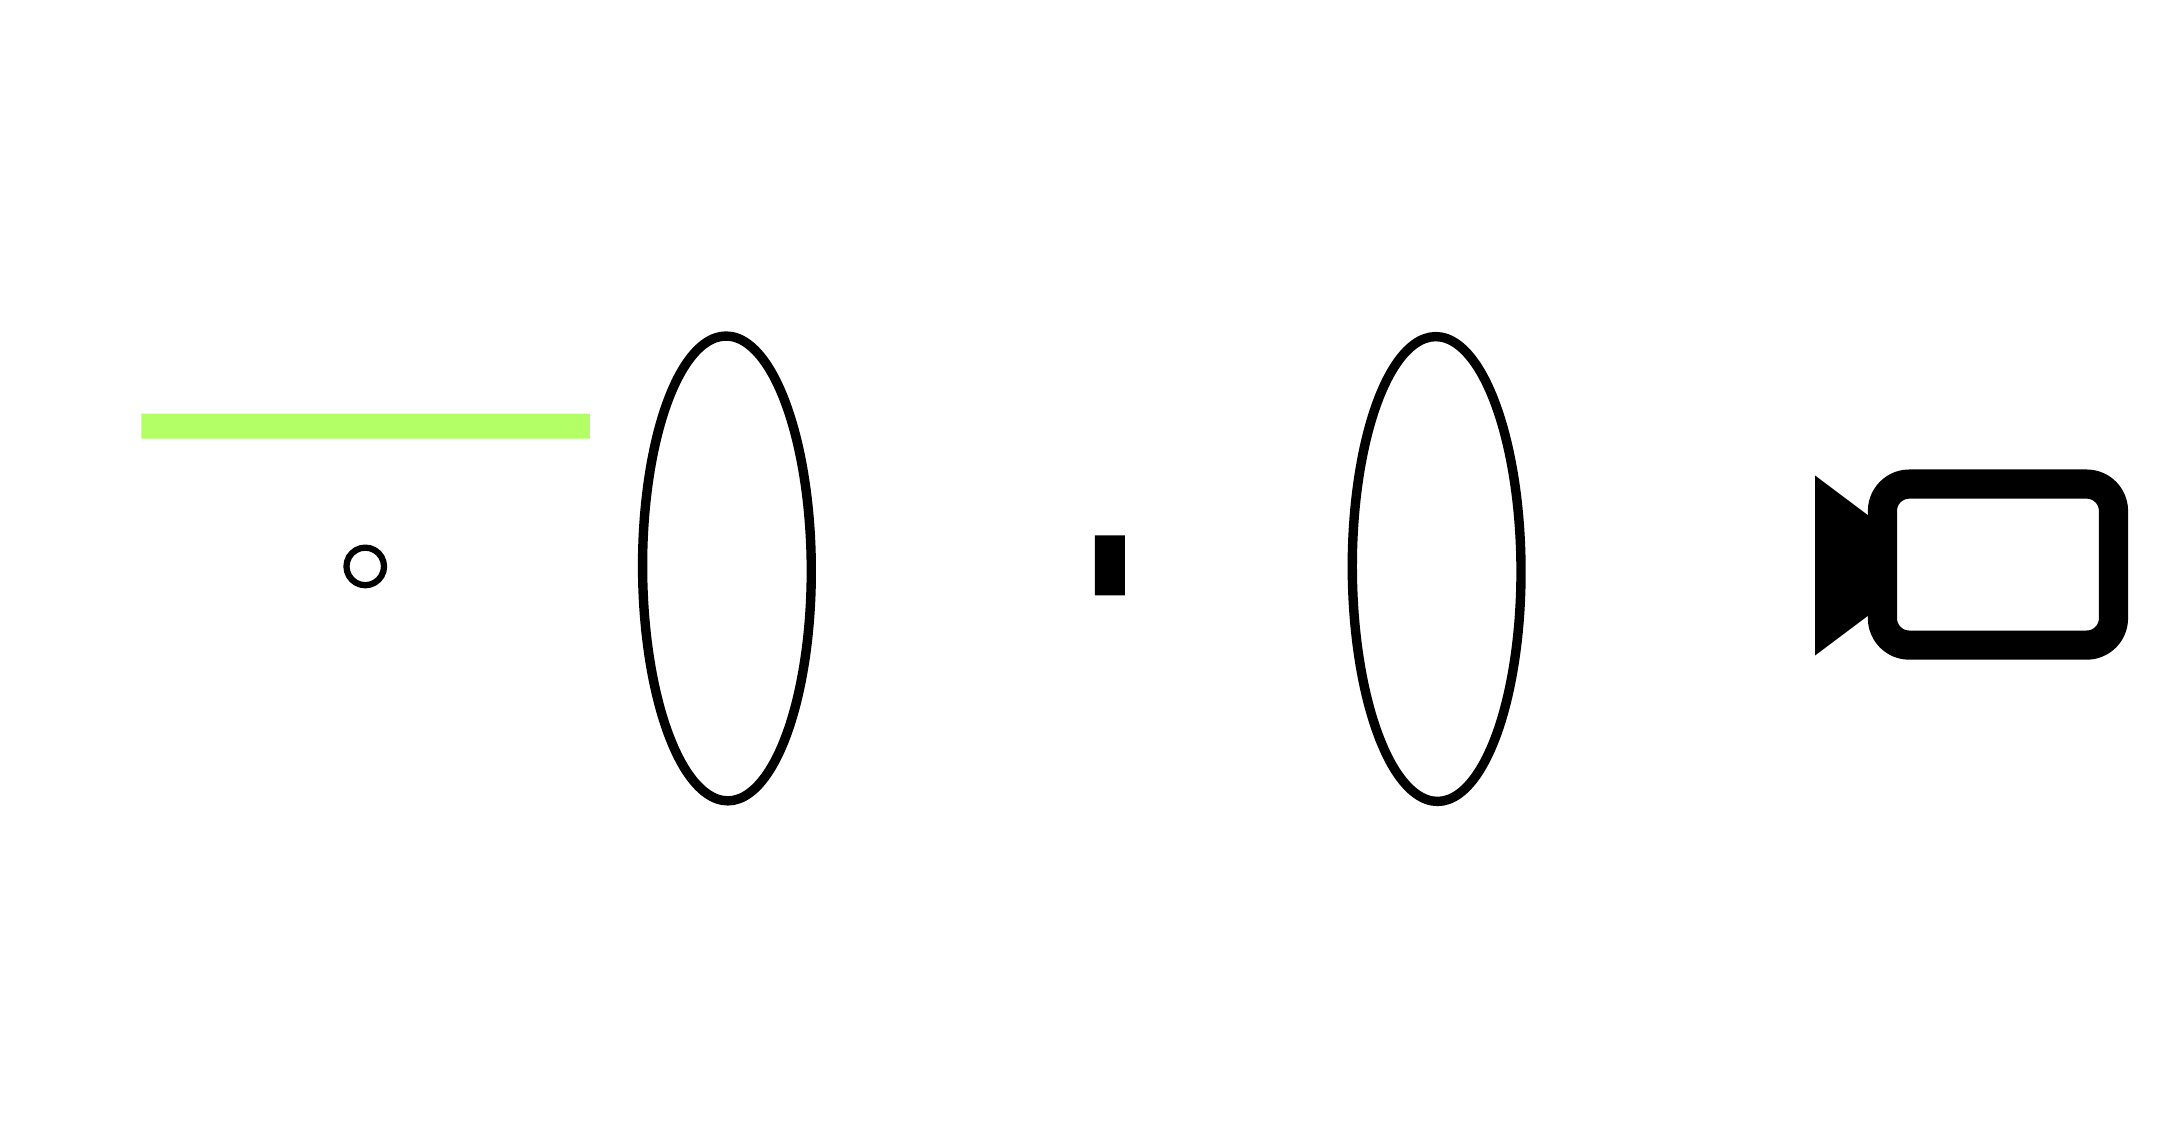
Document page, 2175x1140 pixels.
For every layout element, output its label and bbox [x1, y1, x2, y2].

text_box [1815, 475, 1876, 656]
text_box [1094, 535, 1125, 596]
text_box [1352, 336, 1522, 802]
text_box [642, 336, 812, 801]
text_box [1882, 484, 2114, 646]
